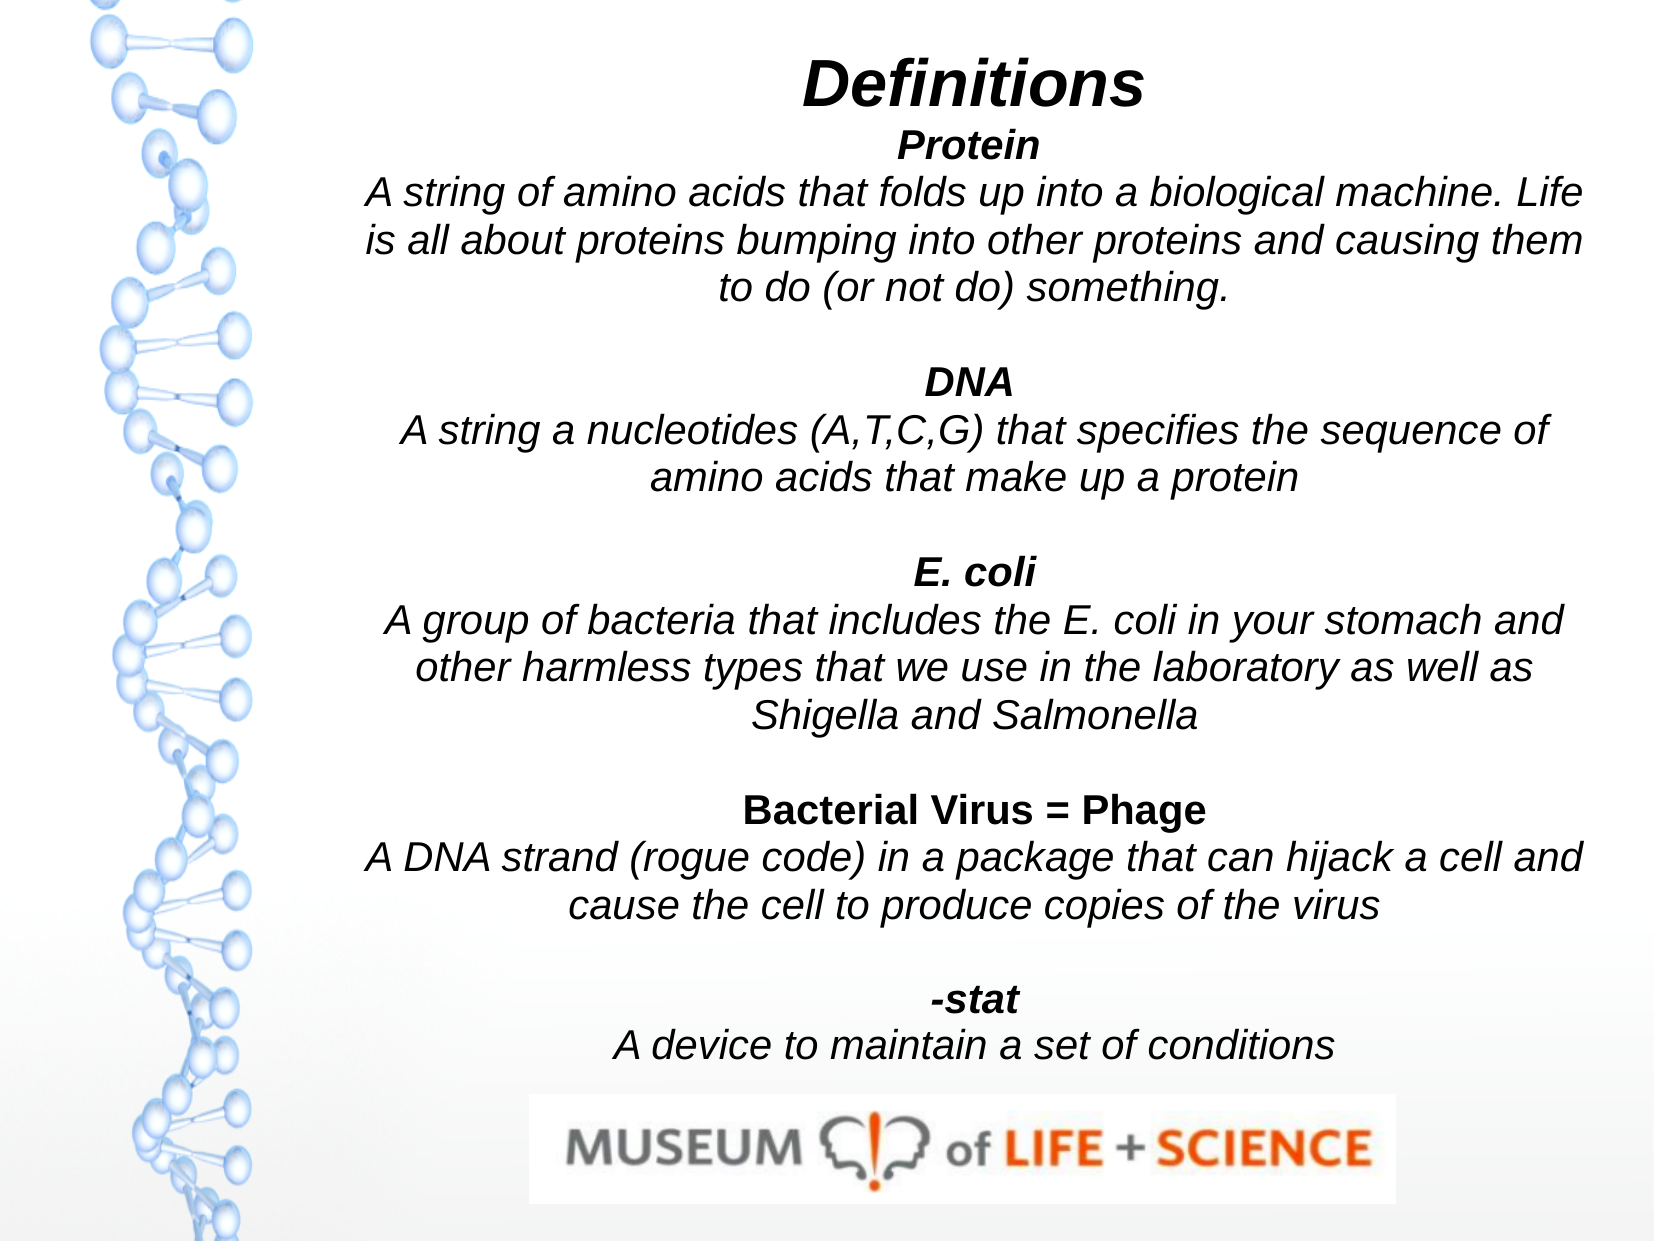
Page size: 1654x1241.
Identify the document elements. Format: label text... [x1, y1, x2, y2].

picture [0, 0, 1654, 1241]
subtitle Definitions Protein A string of amino acids that folds up into a biological machine. Life is all about proteins bumping into other proteins and causing them to do (or not do) something. DNA A string a nucleotides (A,T,C,G) that specifies the sequence of amino acids that make up a protein E. coli A group of bacteria that includes the E. coli in your stomach and other harmless types that we use in the laboratory as well as Shigella and Salmonella Bacterial Virus = Phage A DNA strand (rogue code) in a package that can hijack a cell and cause the cell to produce copies of the virus -stat A device to maintain a set of conditions [359, 104, 1590, 1005]
